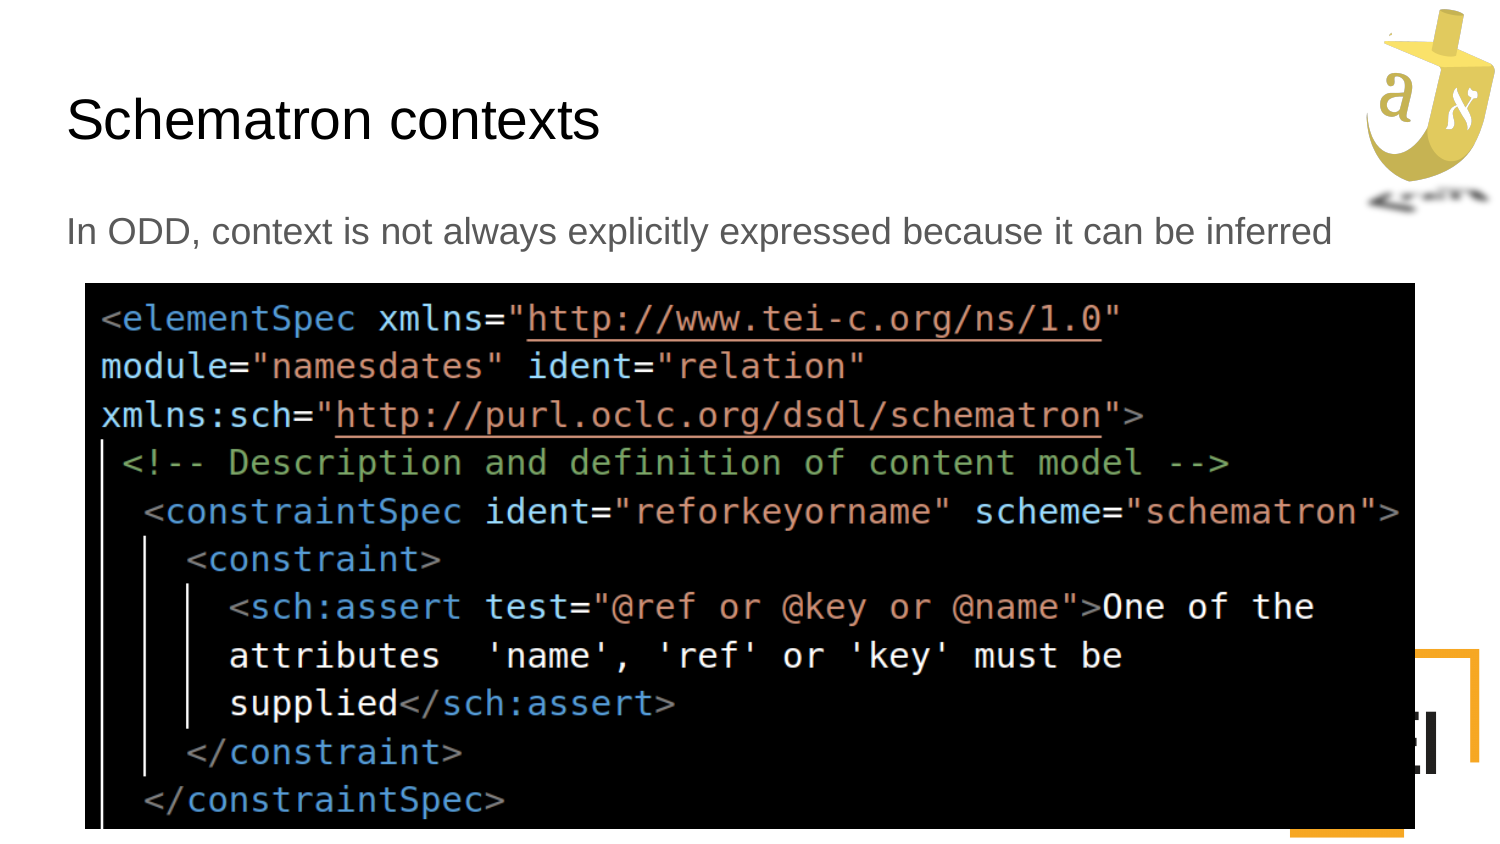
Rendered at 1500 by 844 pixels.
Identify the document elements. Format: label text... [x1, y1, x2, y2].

picture [1352, 0, 1500, 220]
title Schematron contexts [51, 72, 1449, 167]
list In ODD, context is not always explicitly expressed because it can be inferred [51, 189, 1449, 750]
picture [85, 283, 1484, 844]
